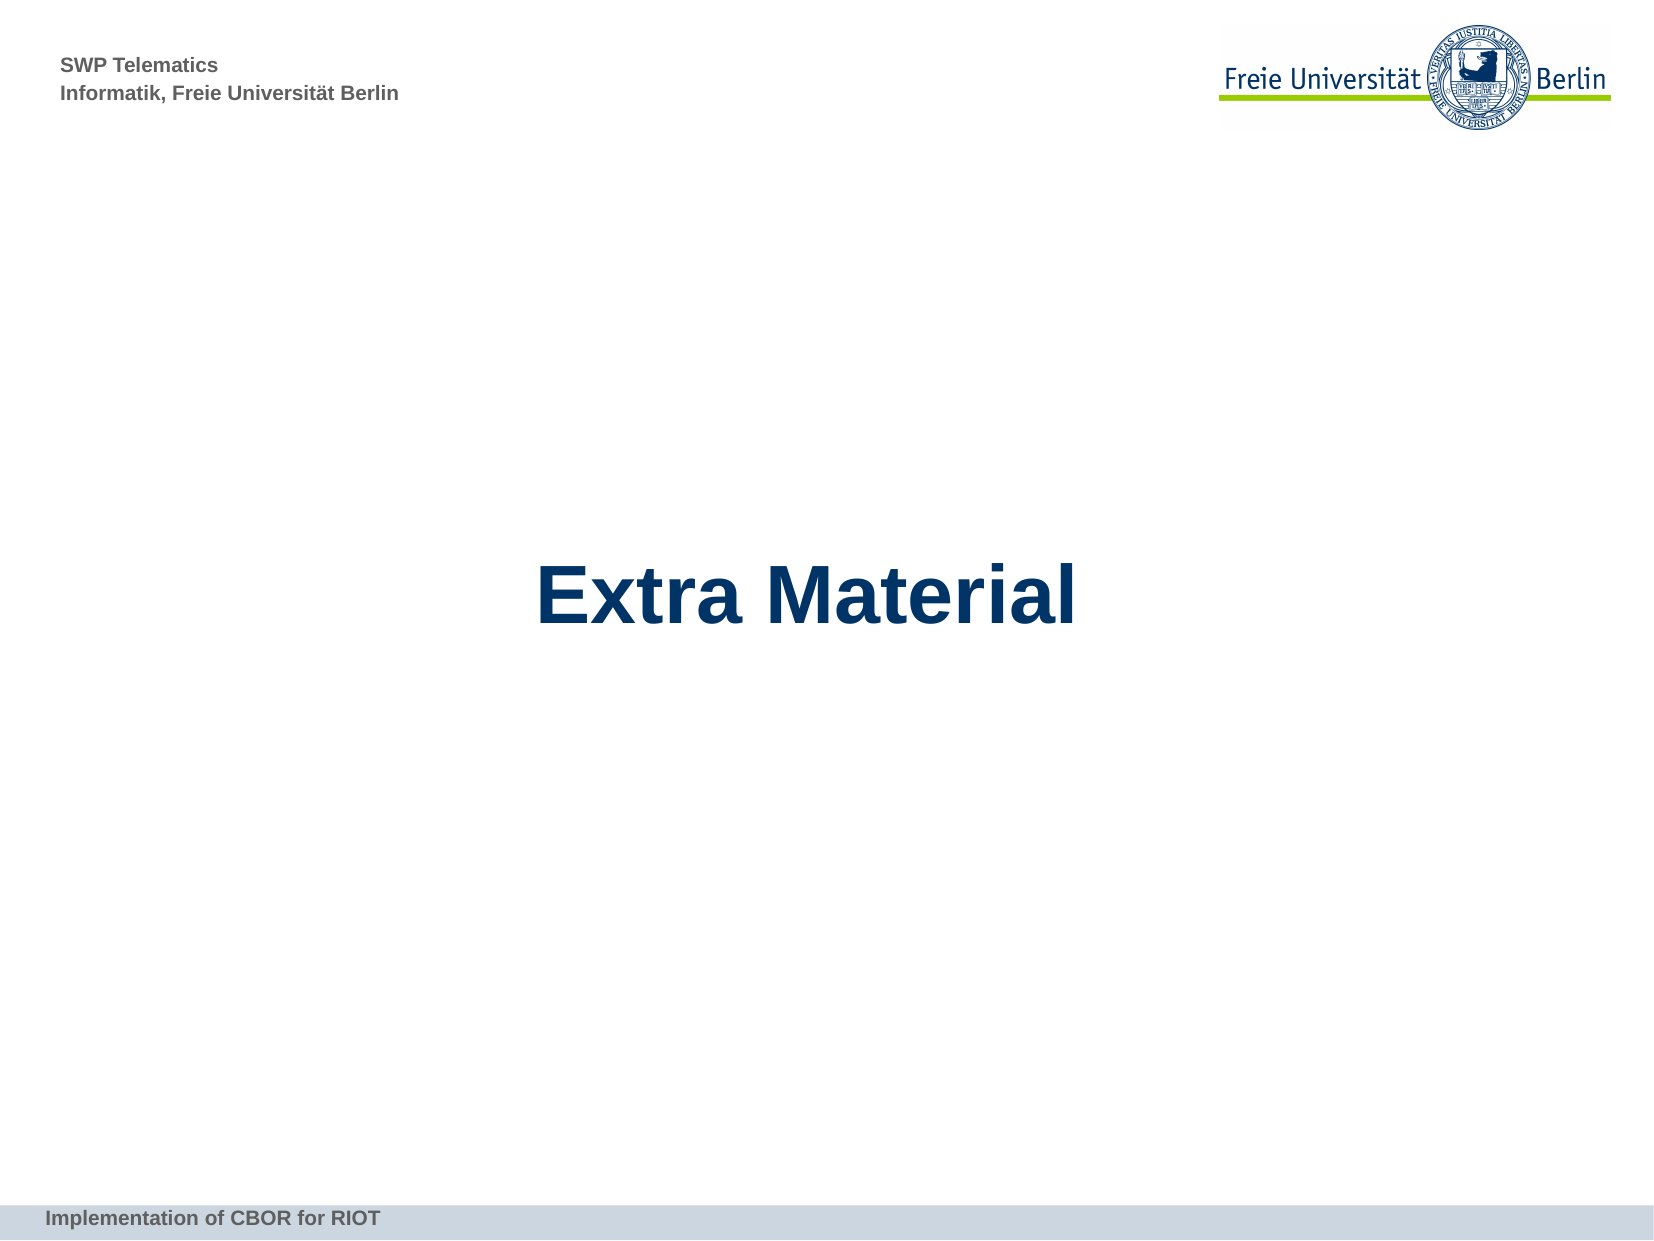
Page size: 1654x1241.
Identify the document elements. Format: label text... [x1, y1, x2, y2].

title Extra Material [476, 548, 1654, 661]
picture [1219, 25, 1611, 130]
